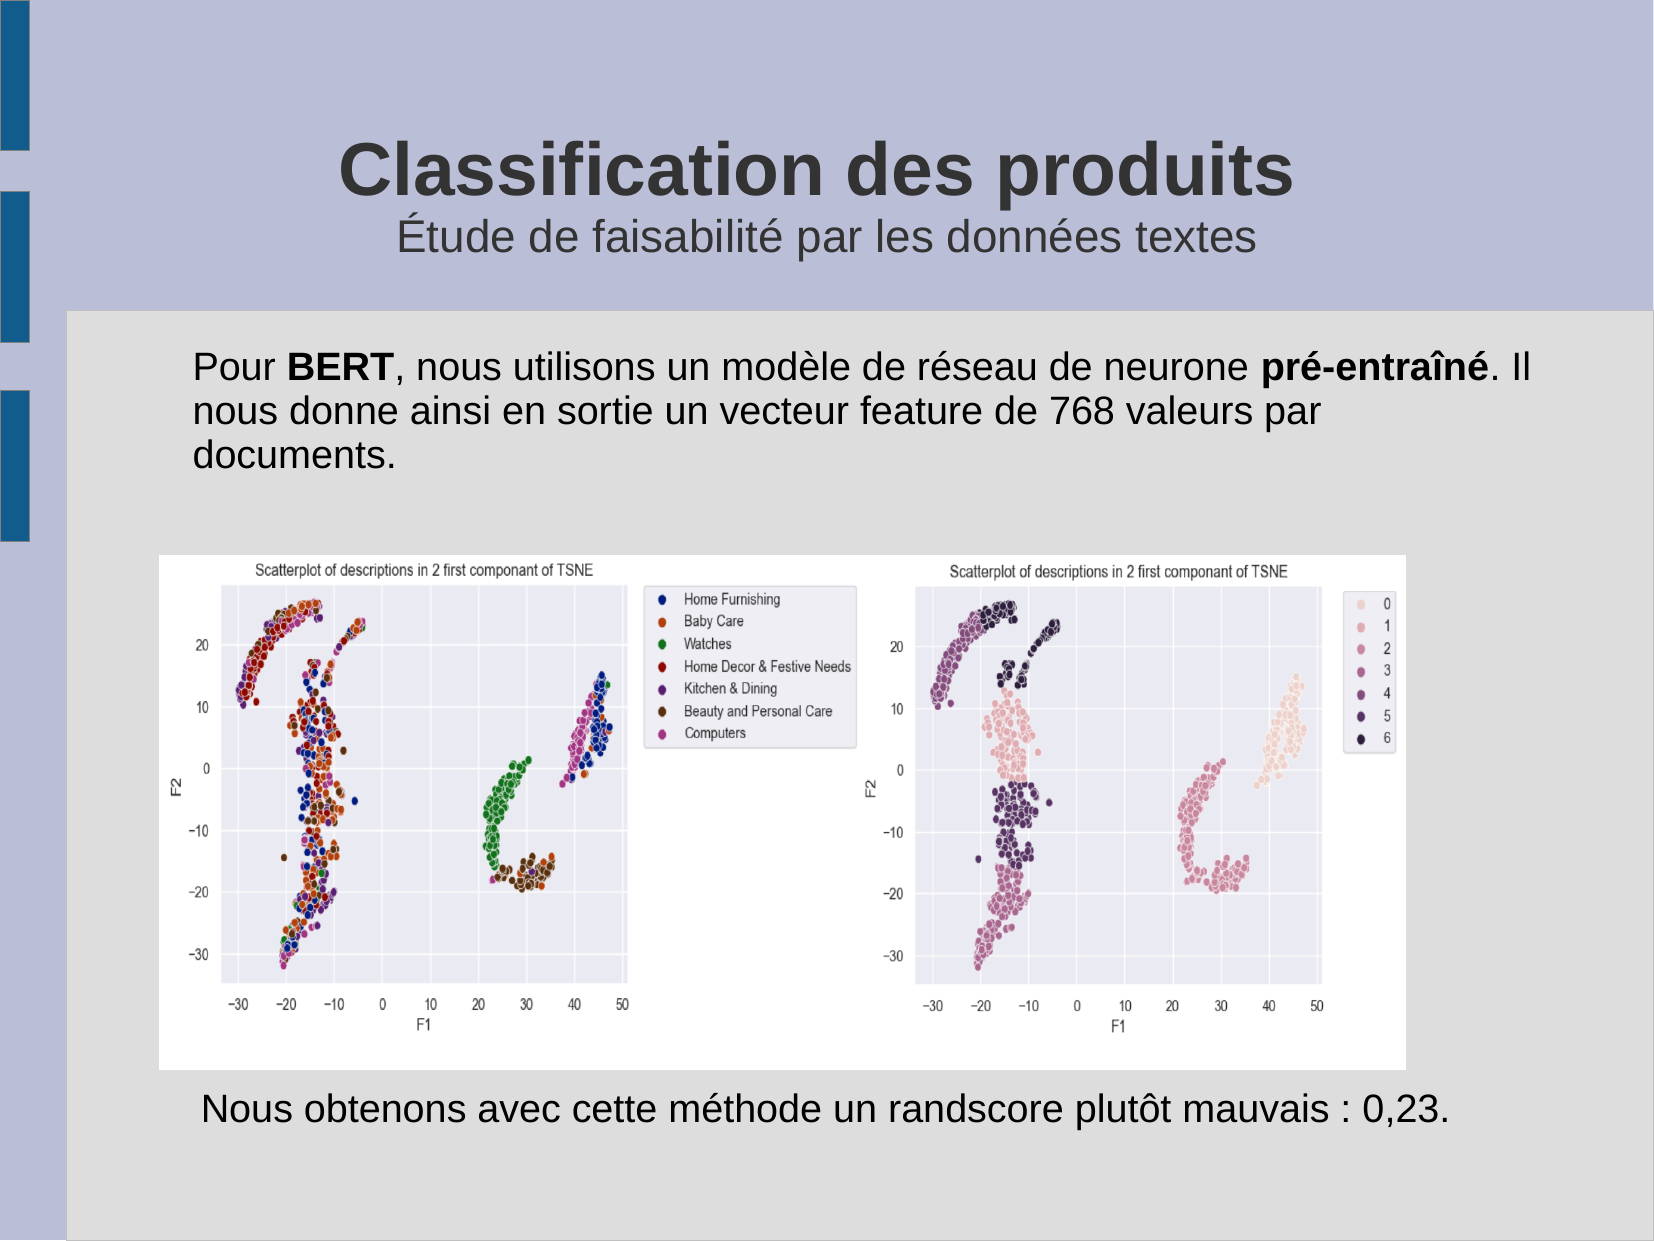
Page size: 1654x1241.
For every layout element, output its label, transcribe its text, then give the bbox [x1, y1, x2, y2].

picture [159, 555, 1406, 1070]
list Pour BERT, nous utilisons un modèle de réseau de neurone pré-entraîné. Il nous donne ainsi en sortie un vecteur feature de 768 valeurs par documents. [121, 344, 1534, 1127]
text_box Nous obtenons avec cette méthode un randscore plutôt mauvais : 0,23. [200, 1086, 1595, 1175]
title Classification des produits Étude de faisabilité par les données textes [121, 91, 1534, 299]
